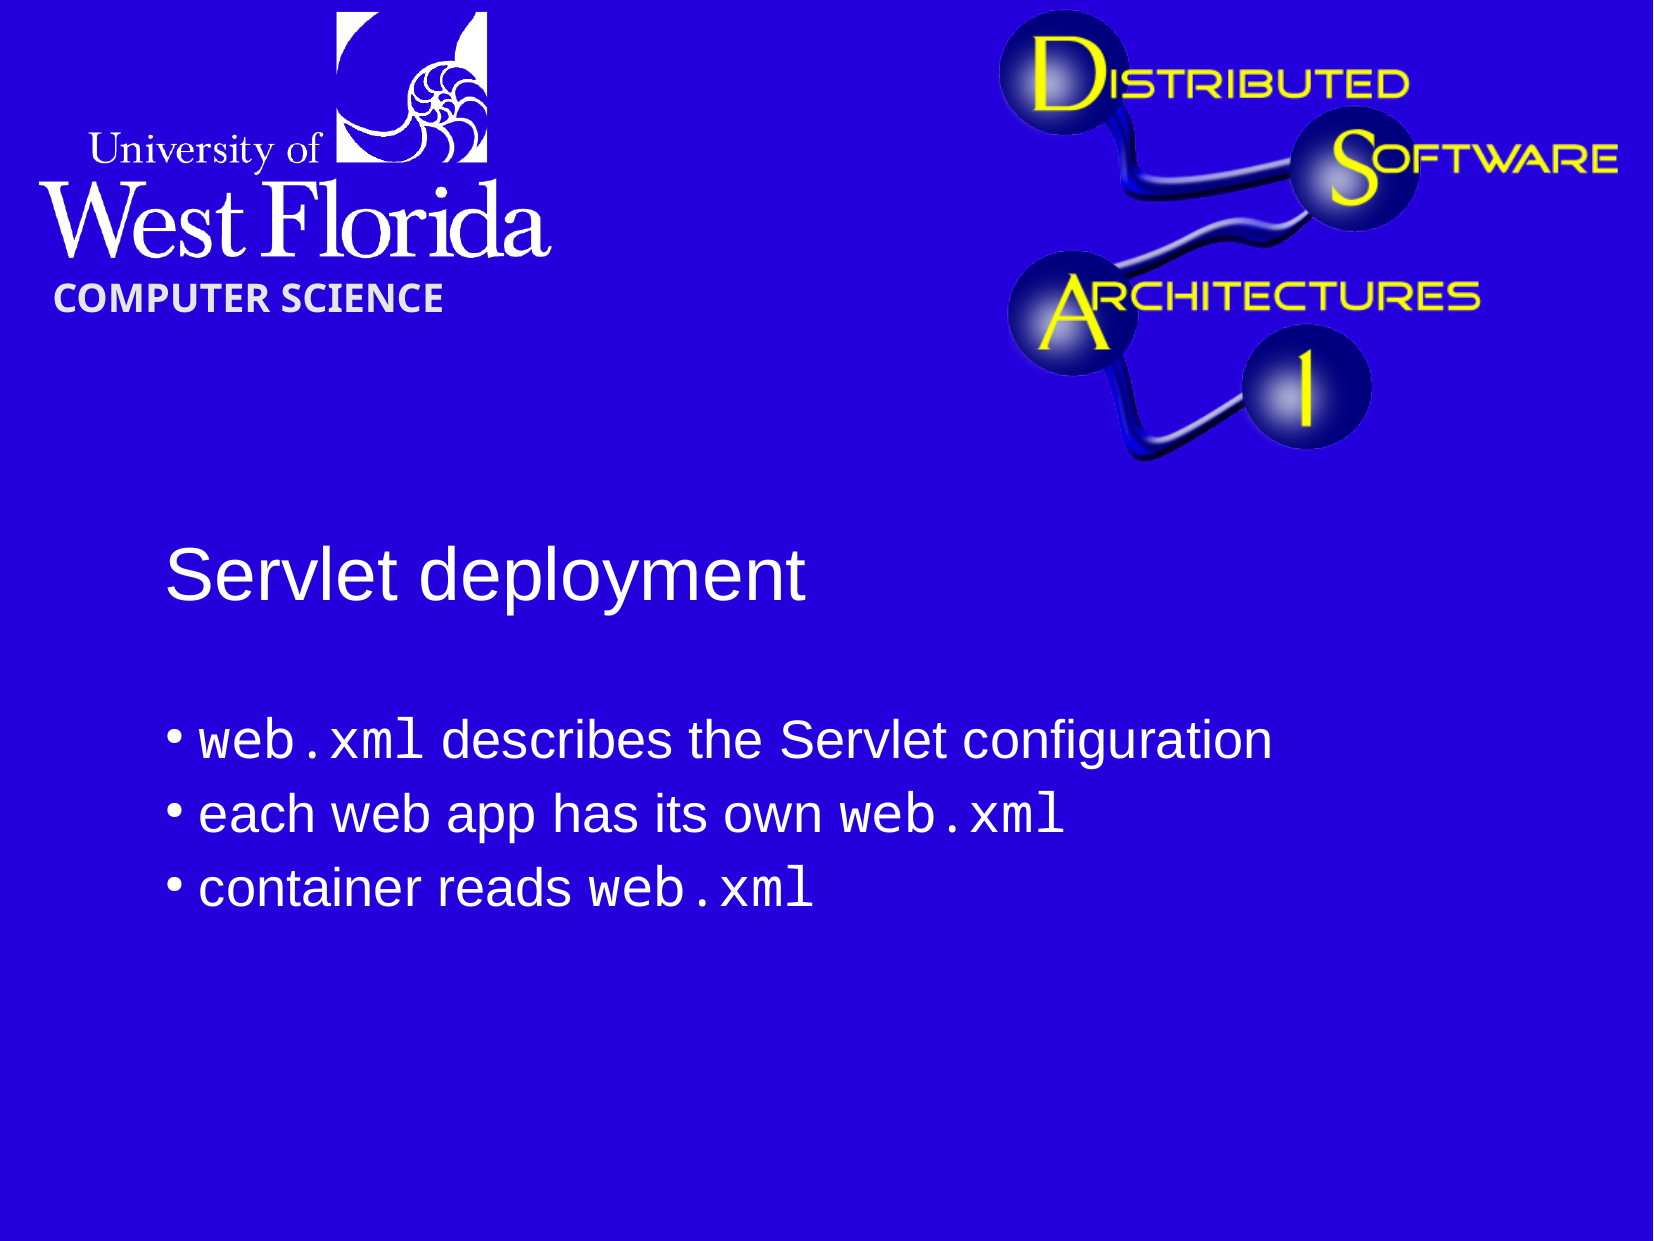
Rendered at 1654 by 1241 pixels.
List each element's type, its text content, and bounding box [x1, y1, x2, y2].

picture [37, 0, 559, 262]
text_box Servlet deployment web.xml describes the Servlet configuration each web app has its own web.xml container reads web.xml [150, 525, 1388, 897]
picture [910, 0, 1653, 506]
text_box COMPUTER SCIENCE [37, 262, 563, 334]
